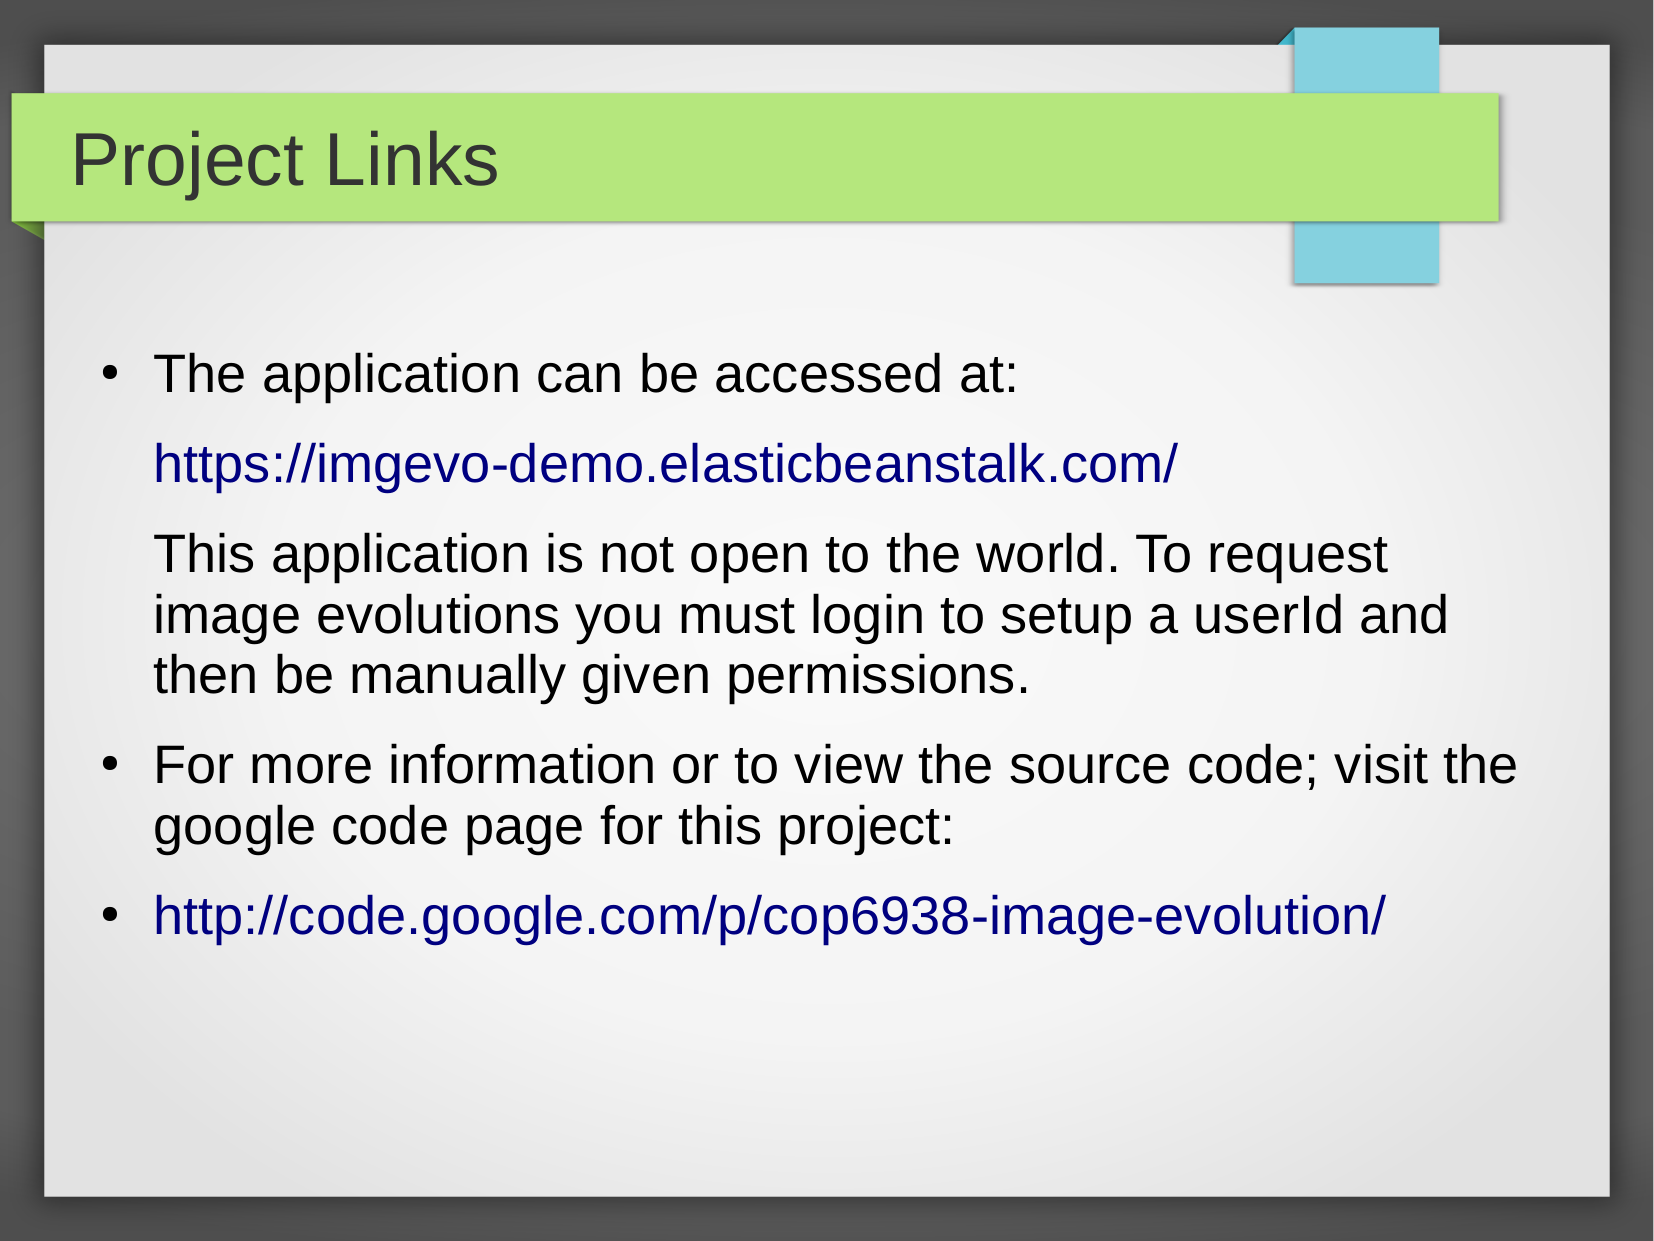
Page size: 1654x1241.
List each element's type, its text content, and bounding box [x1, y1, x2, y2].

list The application can be accessed at: https://imgevo-demo.elasticbeanstalk.com/ This application is not open to the world. To request image evolutions you must login to setup a userId and then be manually given permissions. For more information or to view the source code; visit the google code page for this project: http://code.google.com/p/cop6938-image-evolution/ [82, 343, 1538, 1063]
picture [0, 0, 1654, 1241]
title Project Links [70, 106, 1229, 213]
